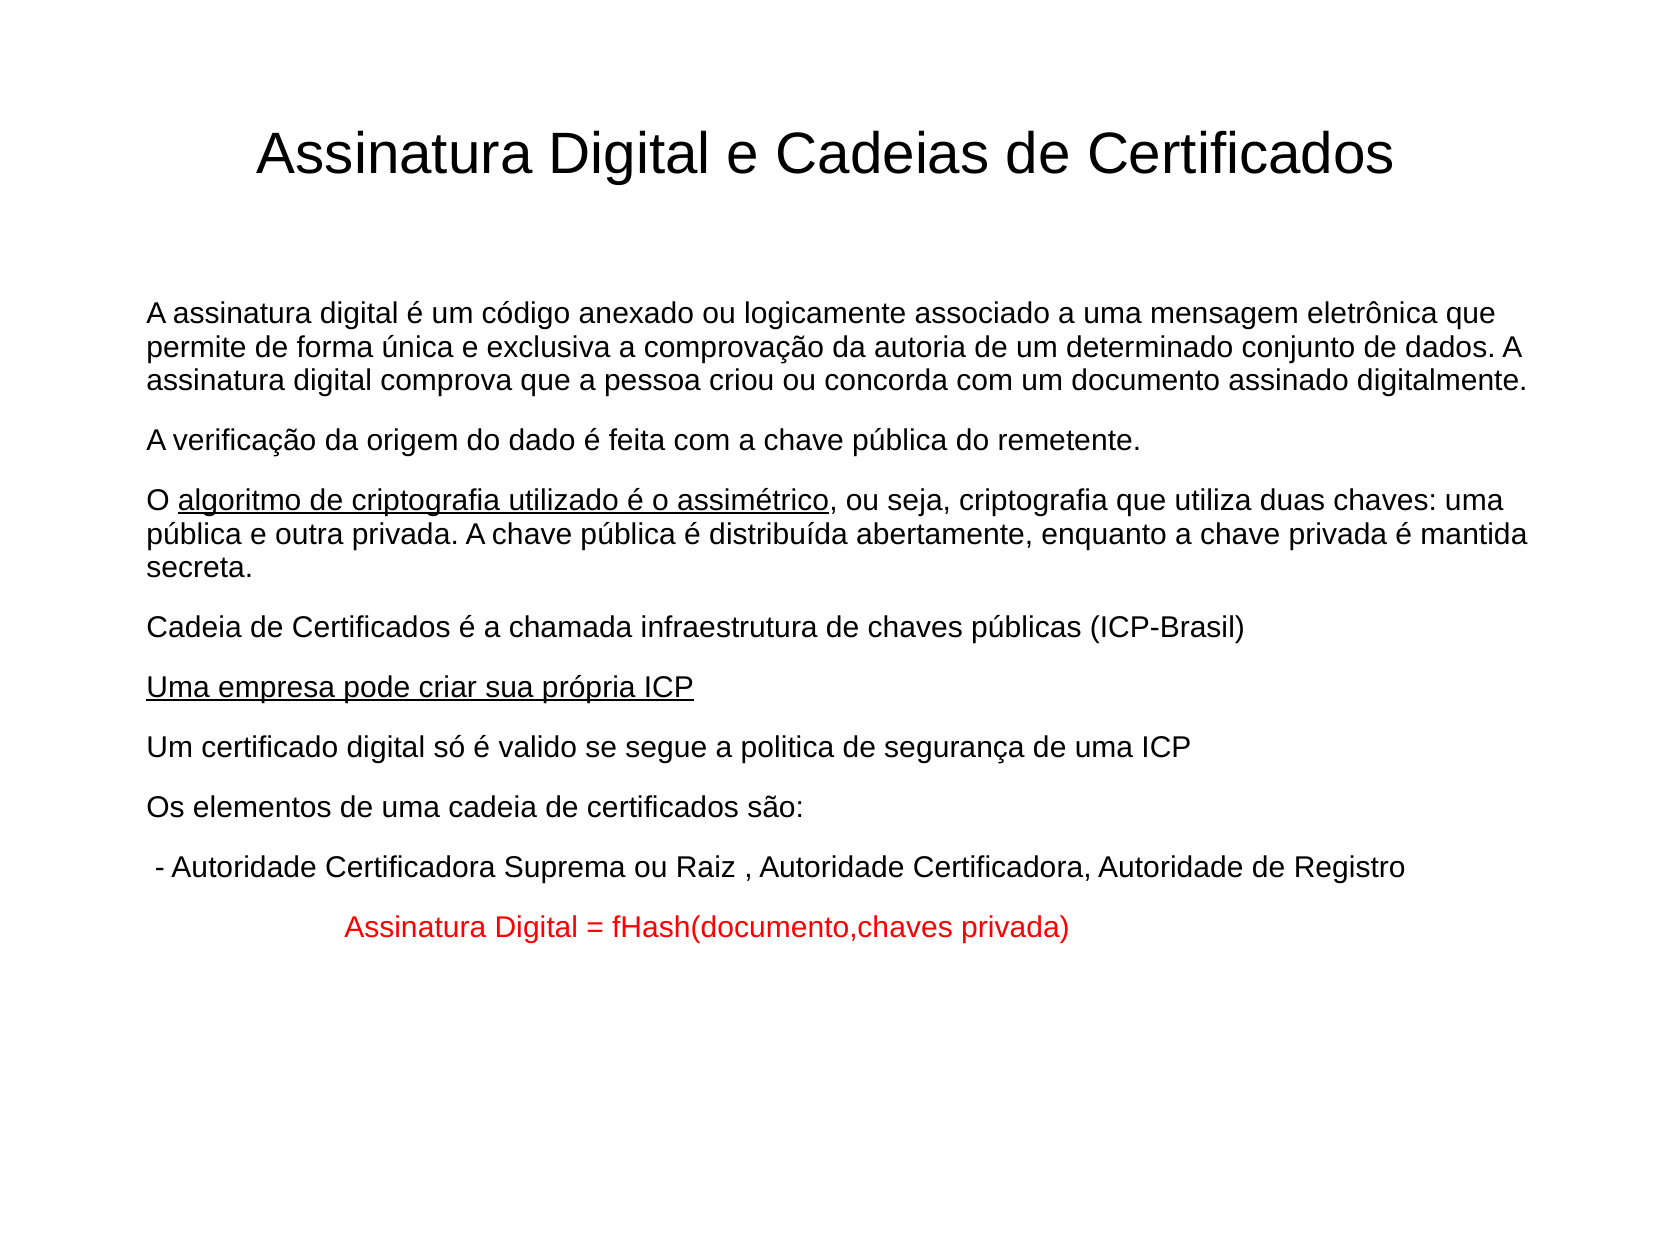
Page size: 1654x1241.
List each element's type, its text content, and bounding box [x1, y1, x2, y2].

title Assinatura Digital e Cadeias de Certificados [82, 49, 1571, 236]
list A assinatura digital é um código anexado ou logicamente associado a uma mensagem eletrônica que permite de forma única e exclusiva a comprovação da autoria de um determinado conjunto de dados. A assinatura digital comprova que a pessoa criou ou concorda com um documento assinado digitalmente. A verificação da origem do dado é feita com a chave pública do remetente. O algoritmo de criptografia utilizado é o assimétrico, ou seja, criptografia que utiliza duas chaves: uma pública e outra privada. A chave pública é distribuída abertamente, enquanto a chave privada é mantida secreta. Cadeia de Certificados é a chamada infraestrutura de chaves públicas (ICP-Brasil) Uma empresa pode criar sua própria ICP Um certificado digital só é valido se segue a politica de segurança de uma ICP Os elementos de uma cadeia de certificados são: - Autoridade Certificadora Suprema ou Raiz , Autoridade Certificadora, Autoridade de Registro Assinatura Digital = fHash(documento,chaves privada) [82, 236, 1571, 956]
